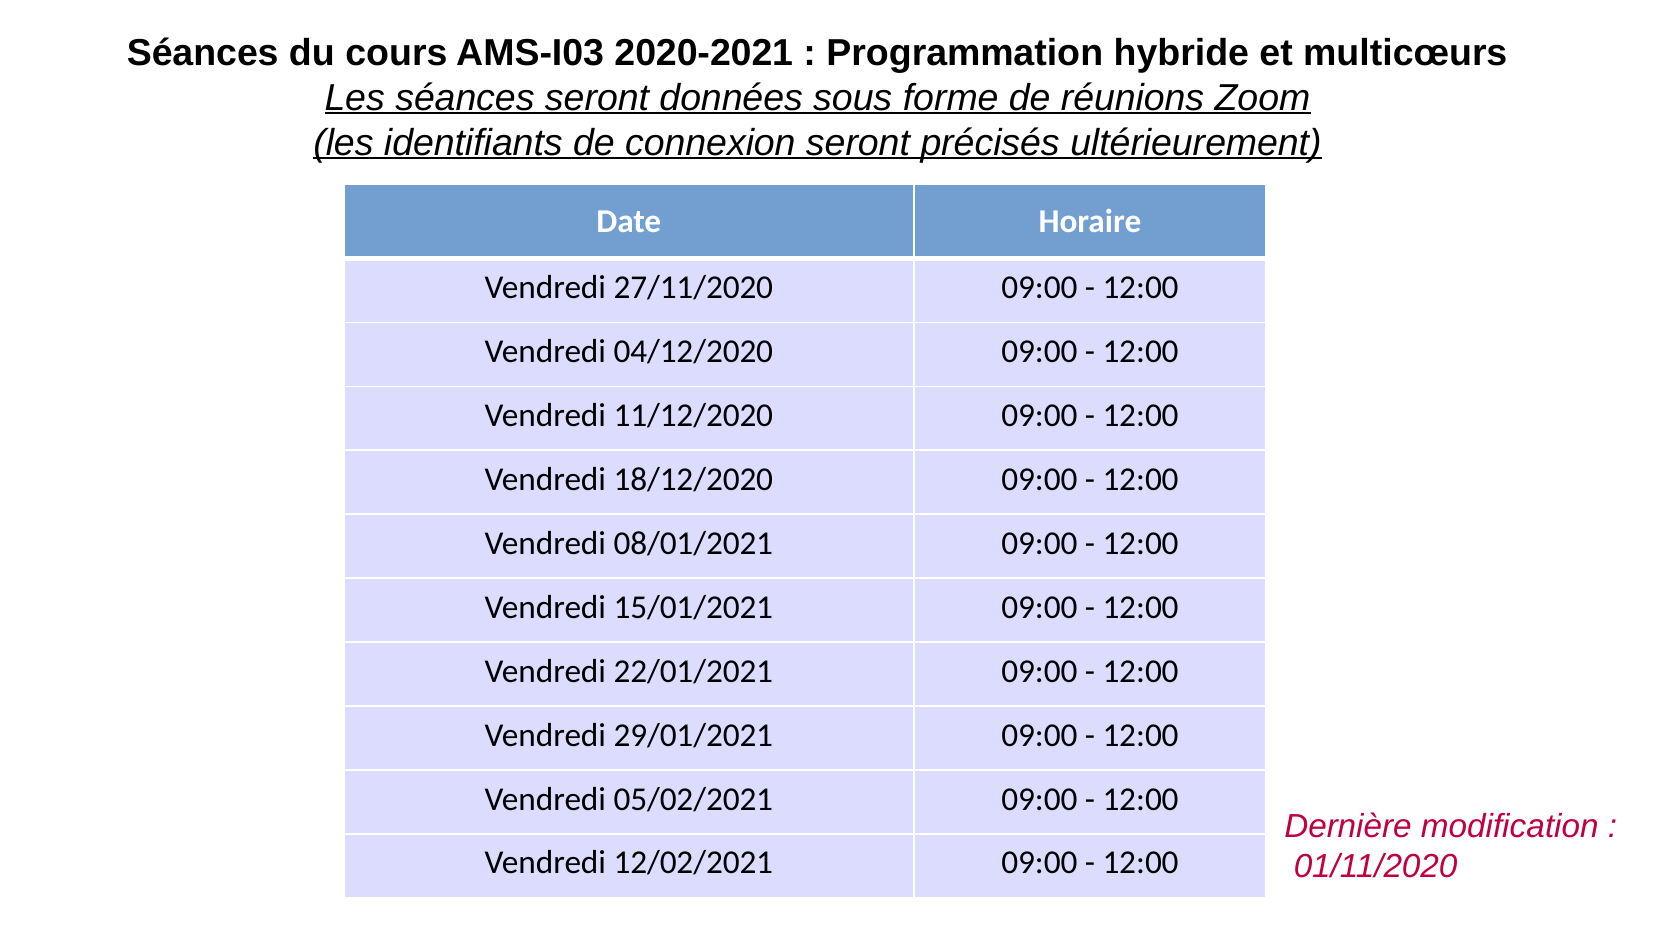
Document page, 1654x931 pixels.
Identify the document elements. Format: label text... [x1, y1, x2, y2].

table_cell Vendredi 05/02/2021 [345, 771, 913, 833]
table_cell Vendredi 15/01/2021 [345, 579, 913, 641]
table_cell 09:00 - 12:00 [915, 579, 1265, 641]
table_cell 09:00 - 12:00 [915, 387, 1265, 449]
table_cell Vendredi 08/01/2021 [345, 515, 913, 577]
table_cell 09:00 - 12:00 [915, 835, 1265, 897]
table_cell 09:00 - 12:00 [915, 515, 1265, 577]
table_cell Vendredi 12/02/2021 [345, 835, 913, 897]
table_cell Vendredi 29/01/2021 [345, 707, 913, 769]
table_cell 09:00 - 12:00 [915, 643, 1265, 705]
table_cell 09:00 - 12:00 [915, 451, 1265, 513]
table_header Date [345, 185, 913, 256]
text_box Séances du cours AMS-I03 2020-2021 : Programmation hybride et multicœurs Les séances seront données sous forme de réunions Zoom (les identifiants de connexion seront précisés ultérieurement) [112, 20, 1524, 171]
table_cell Vendredi 11/12/2020 [345, 387, 913, 449]
table_header Horaire [915, 185, 1265, 256]
table_cell 09:00 - 12:00 [915, 261, 1265, 322]
table_cell 09:00 - 12:00 [915, 323, 1265, 386]
table_cell Vendredi 27/11/2020 [345, 261, 913, 322]
table_cell 09:00 - 12:00 [915, 707, 1265, 769]
table_cell Vendredi 04/12/2020 [345, 323, 913, 386]
table_cell 09:00 - 12:00 [915, 771, 1265, 833]
table_cell Vendredi 22/01/2021 [345, 643, 913, 705]
text_box Dernière modification : 01/11/2020 [1269, 797, 1633, 892]
table_cell Vendredi 18/12/2020 [345, 451, 913, 513]
